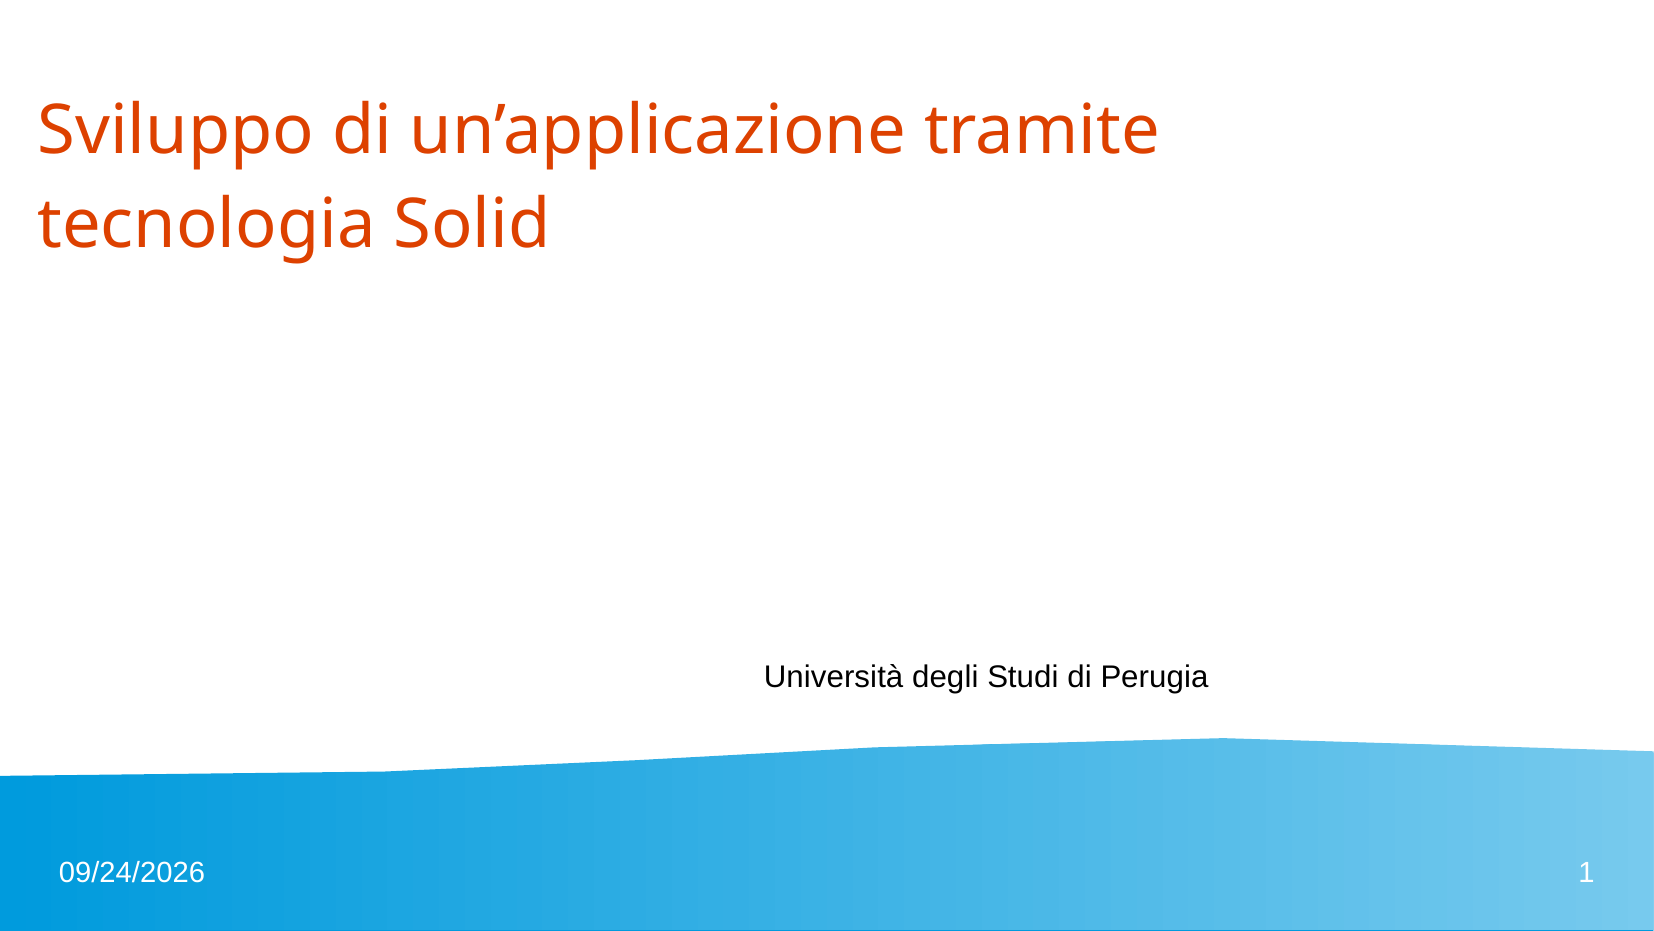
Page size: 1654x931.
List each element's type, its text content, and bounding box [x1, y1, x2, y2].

title Sviluppo di un’applicazione tramite tecnologia Solid [37, 85, 1214, 263]
subtitle Università degli Studi di Perugia [248, 266, 1654, 931]
